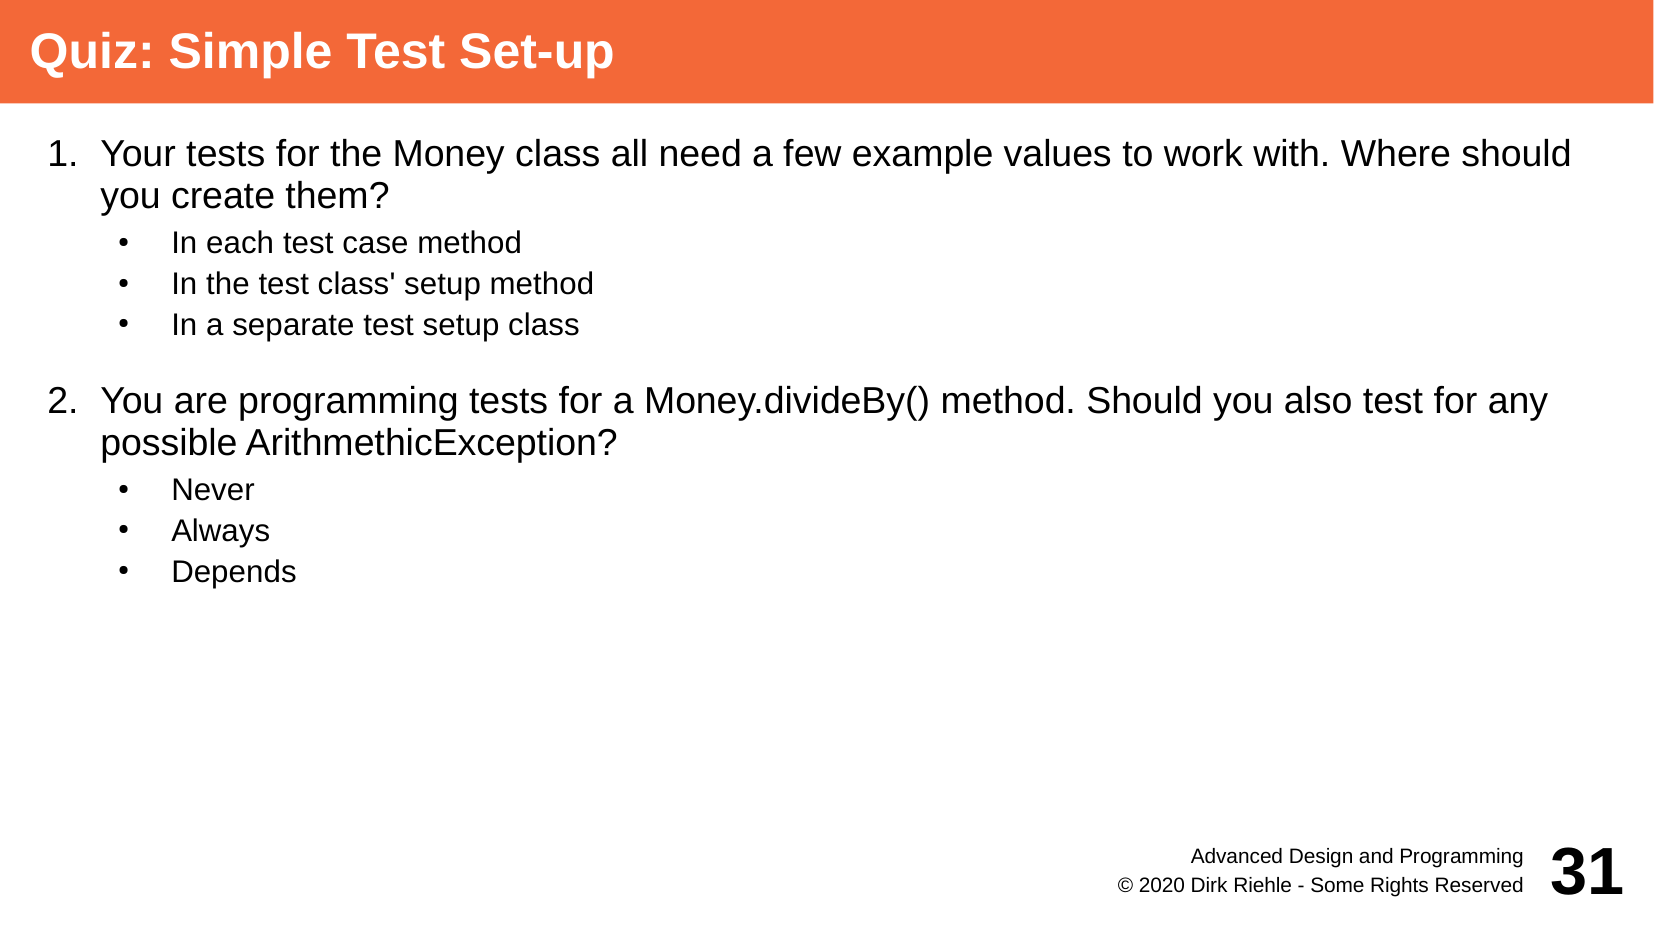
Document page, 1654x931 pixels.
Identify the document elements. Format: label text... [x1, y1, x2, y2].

title Quiz: Simple Test Set-up [0, 0, 1654, 104]
list Your tests for the Money class all need a few example values to work with. Where should you create them? In each test case method In the test class' setup method In a separate test setup class You are programming tests for a Money.divideBy() method. Should you also test for any possible ArithmethicException? Never Always Depends [29, 132, 1625, 813]
